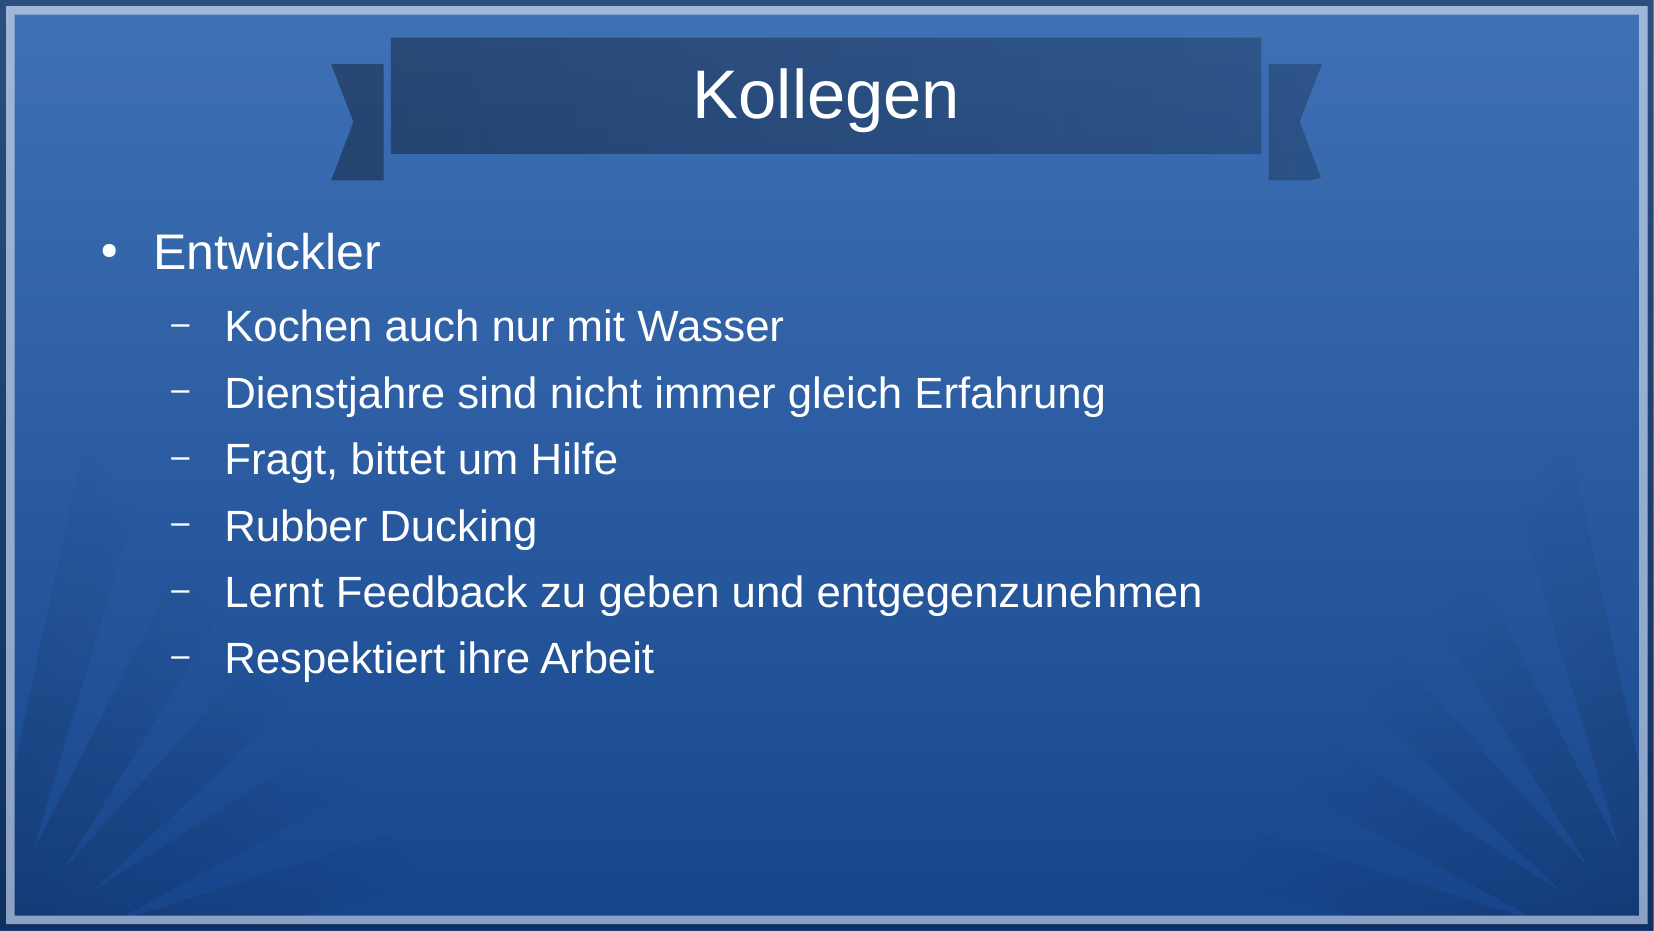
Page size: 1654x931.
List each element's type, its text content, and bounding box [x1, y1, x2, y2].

list Entwickler Kochen auch nur mit Wasser Dienstjahre sind nicht immer gleich Erfahrung Fragt, bittet um Hilfe Rubber Ducking Lernt Feedback zu geben und entgegenzunehmen Respektiert ihre Arbeit [82, 224, 1571, 848]
title Kollegen [389, 35, 1264, 154]
